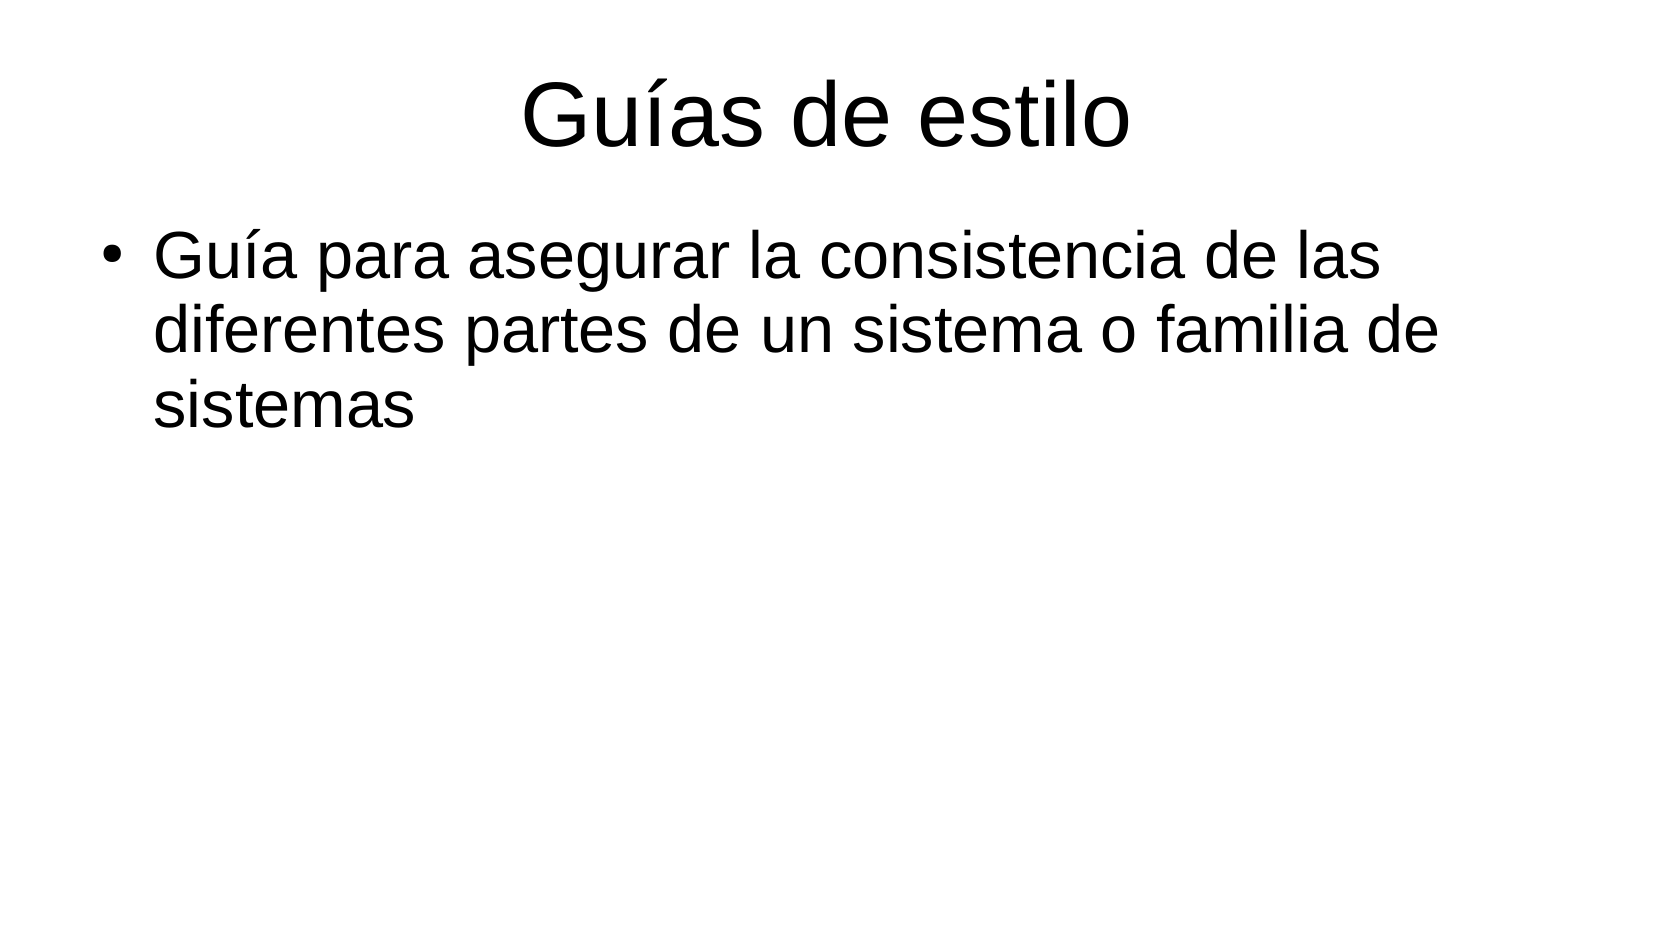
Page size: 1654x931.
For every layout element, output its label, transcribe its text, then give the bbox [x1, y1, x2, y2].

list Guía para asegurar la consistencia de las diferentes partes de un sistema o familia de sistemas [82, 217, 1571, 758]
title Guías de estilo [82, 37, 1571, 193]
